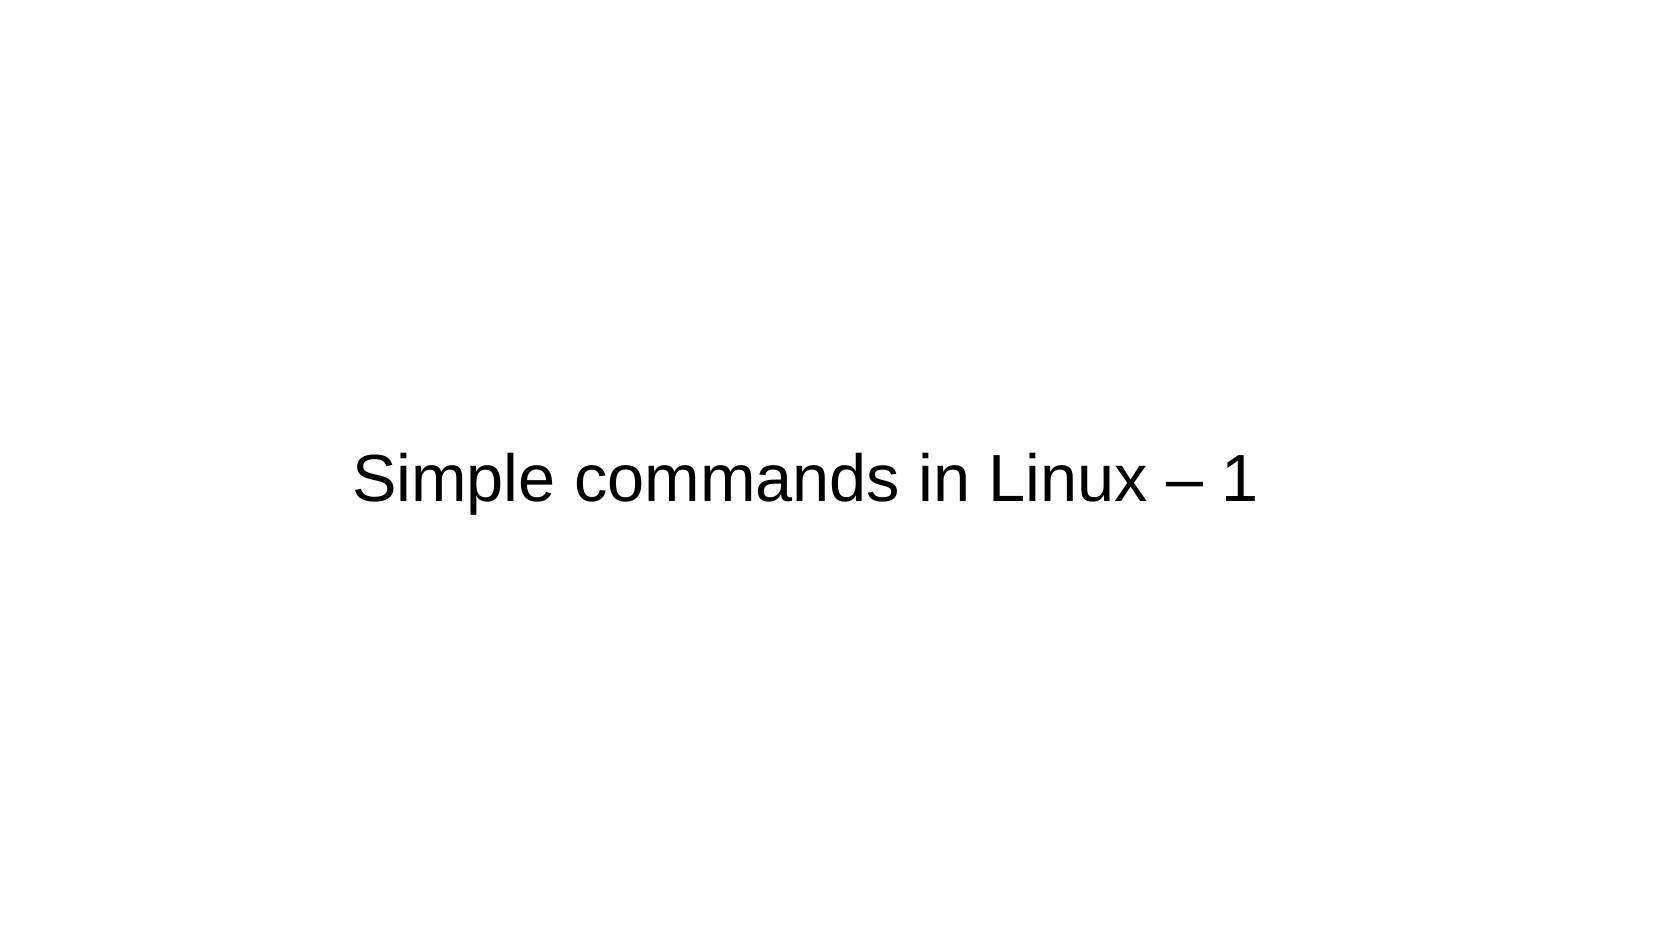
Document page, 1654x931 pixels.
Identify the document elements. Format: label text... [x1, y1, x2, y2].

subtitle Simple commands in Linux – 1 [70, 118, 1560, 838]
